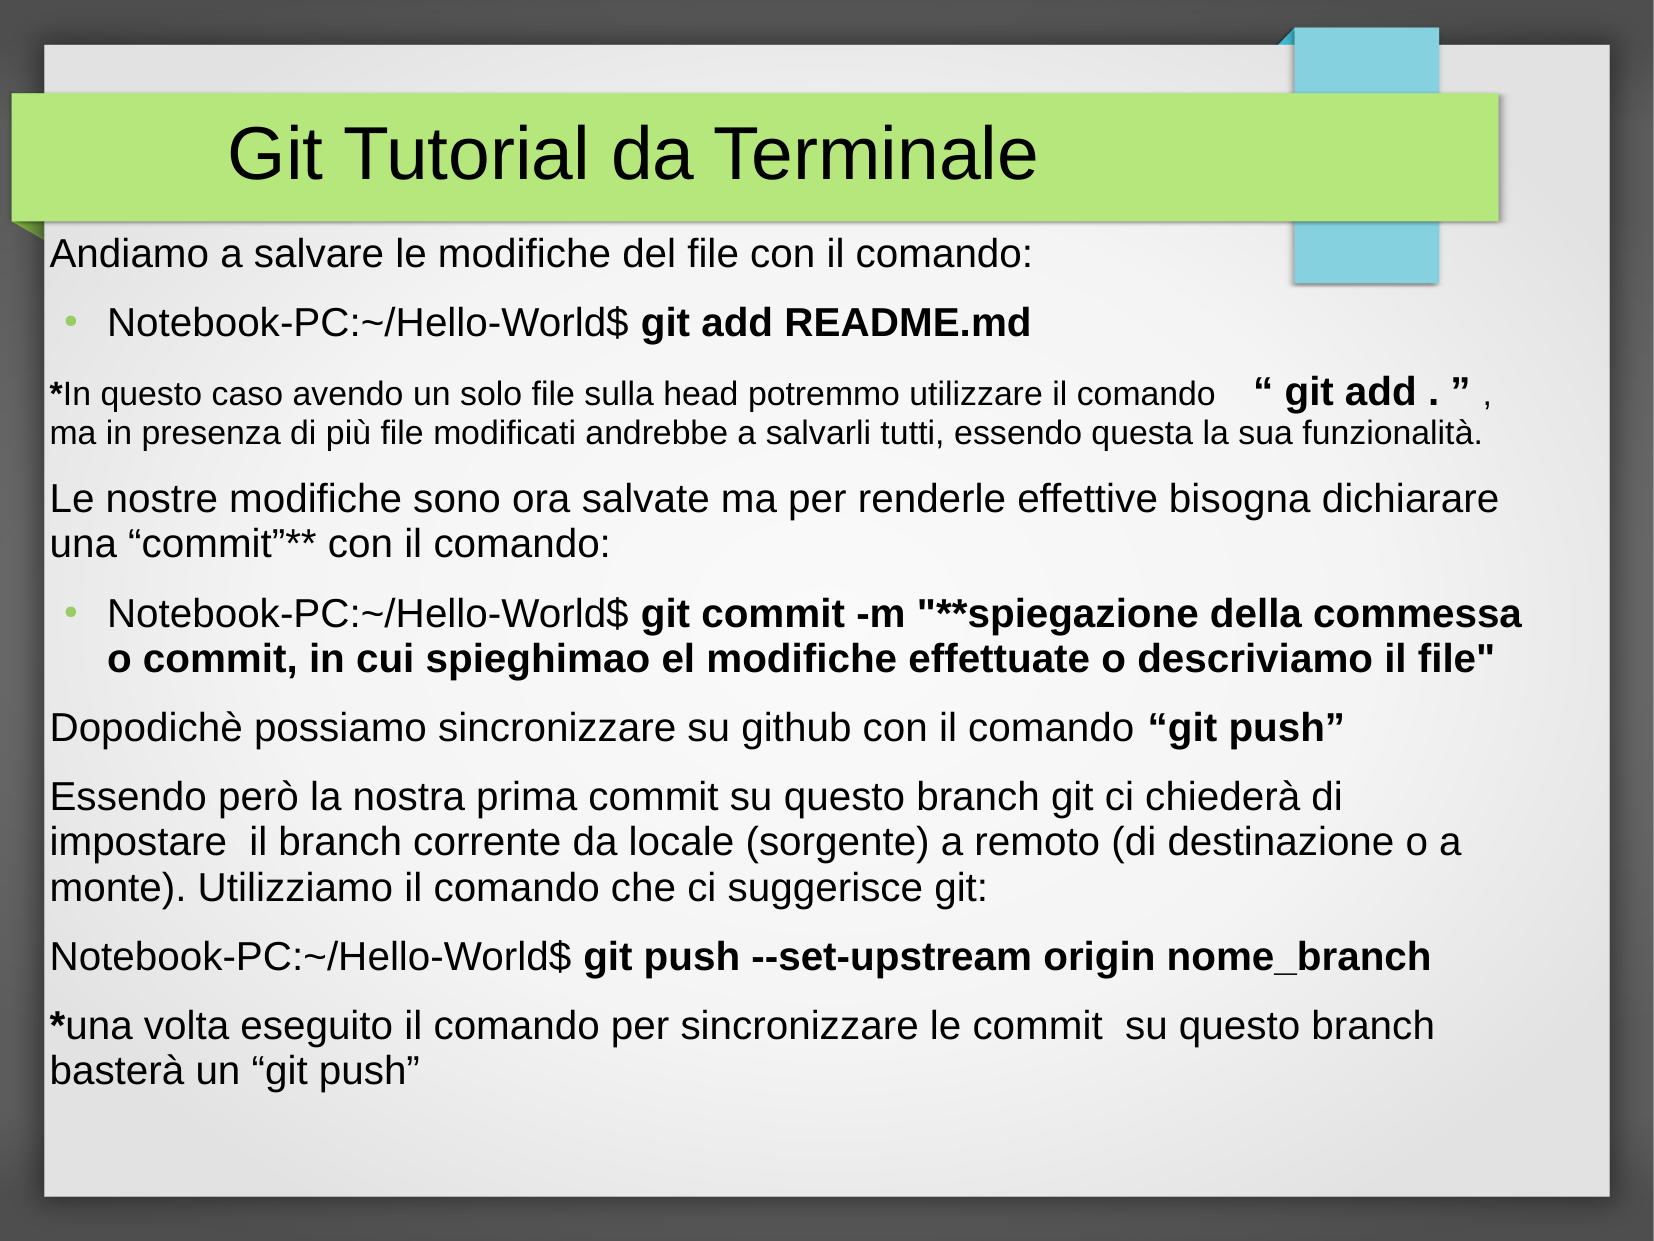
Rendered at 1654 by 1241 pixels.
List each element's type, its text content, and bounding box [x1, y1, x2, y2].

title Git Tutorial da Terminale [82, 94, 1264, 213]
picture [0, 0, 1654, 1241]
list Andiamo a salvare le modifiche del file con il comando: Notebook-PC:~/Hello-World$ git add README.md *In questo caso avendo un solo file sulla head potremmo utilizzare il comando “ git add . ” , ma in presenza di più file modificati andrebbe a salvarli tutti, essendo questa la sua funzionalità. Le nostre modifiche sono ora salvate ma per renderle effettive bisogna dichiarare una “commit”** con il comando: Notebook-PC:~/Hello-World$ git commit -m "**spiegazione della commessa o commit, in cui spieghimao el modifiche effettuate o descriviamo il file" Dopodichè possiamo sincronizzare su github con il comando “git push” Essendo però la nostra prima commit su questo branch git ci chiederà di impostare il branch corrente da locale (sorgente) a remoto (di destinazione o a monte). Utilizziamo il comando che ci suggerisce git: Notebook-PC:~/Hello-World$ git push --set-upstream origin nome_branch *una volta eseguito il comando per sincronizzare le commit su questo branch basterà un “git push” [49, 230, 1538, 1111]
